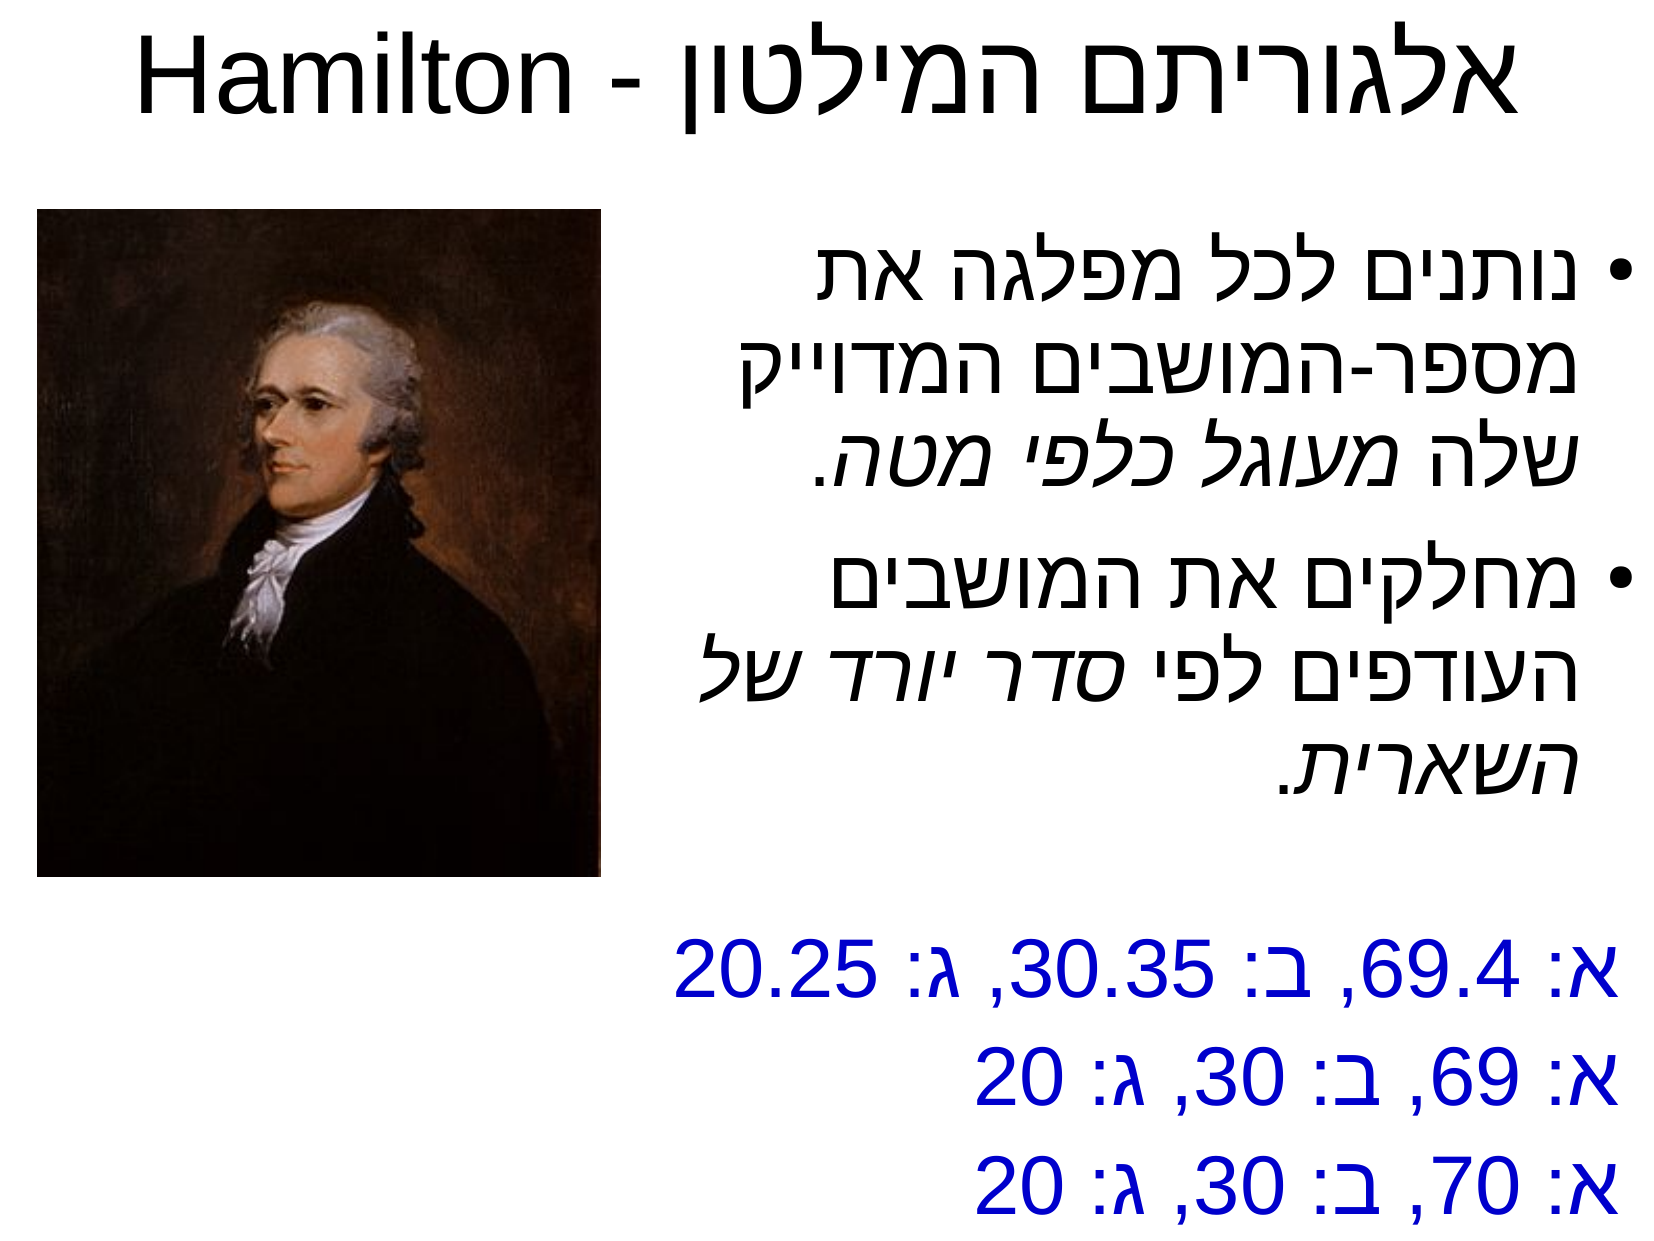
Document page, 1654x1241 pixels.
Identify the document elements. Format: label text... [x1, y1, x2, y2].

picture [37, 209, 601, 877]
text_box א: 70, ב: 30, ג: 20 [657, 1132, 1636, 1241]
text_box א: 69.4, ב: 30.35, ג: 20.25 [657, 915, 1636, 1022]
list נותנים לכל מפלגה את מספר-המושבים המדוייק שלה מעוגל כלפי מטה. מחלקים את המושבים העודפים לפי סדר יורד של השארית. [660, 225, 1654, 916]
title אלגוריתם המילטון - Hamilton [0, 0, 1654, 151]
text_box א: 69, ב: 30, ג: 20 [657, 1022, 1636, 1131]
